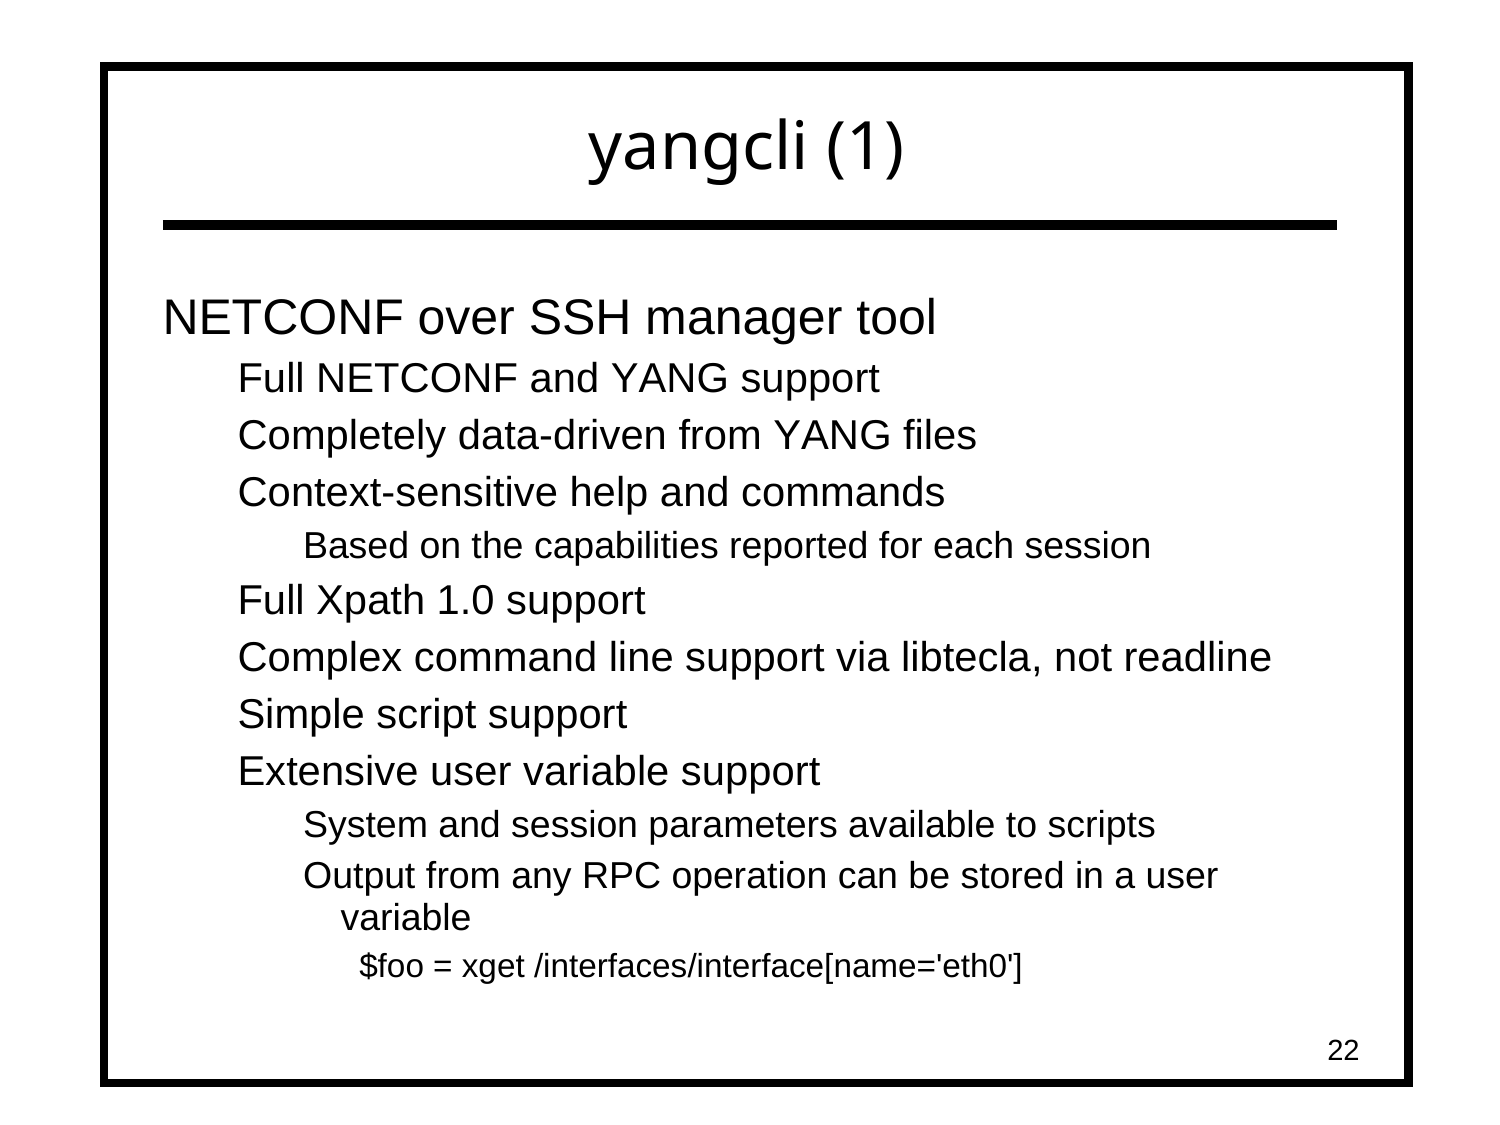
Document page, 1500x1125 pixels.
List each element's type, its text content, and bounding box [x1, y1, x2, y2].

list NETCONF over SSH manager tool Full NETCONF and YANG support Completely data-driven from YANG files Context-sensitive help and commands Based on the capabilities reported for each session Full Xpath 1.0 support Complex command line support via libtecla, not readline Simple script support Extensive user variable support System and session parameters available to scripts Output from any RPC operation can be stored in a user variable $foo = xget /interfaces/interface[name='eth0'] [162, 288, 1338, 986]
title yangcli (1) [162, 82, 1332, 206]
